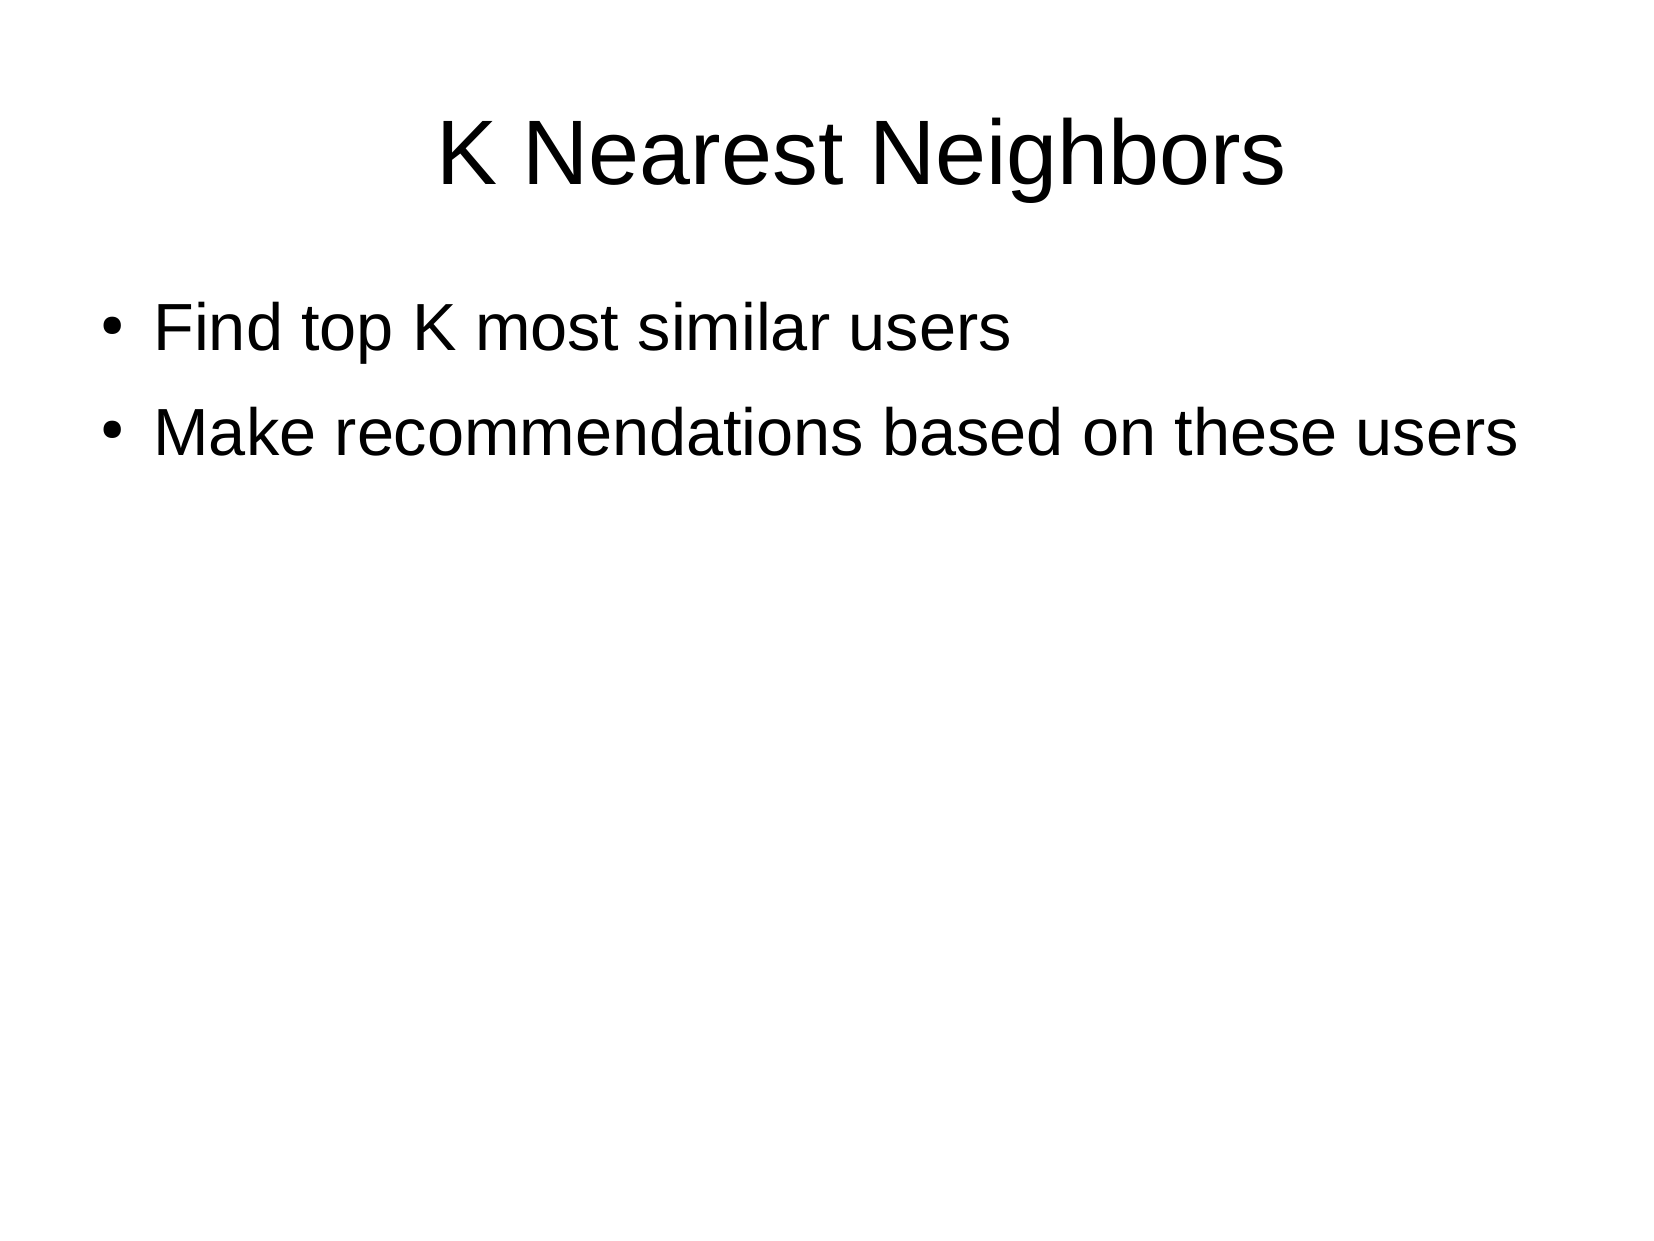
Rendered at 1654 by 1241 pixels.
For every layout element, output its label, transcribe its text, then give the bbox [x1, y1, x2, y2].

list Find top K most similar users Make recommendations based on these users [82, 290, 1571, 1010]
title K Nearest Neighbors [82, 49, 1571, 257]
